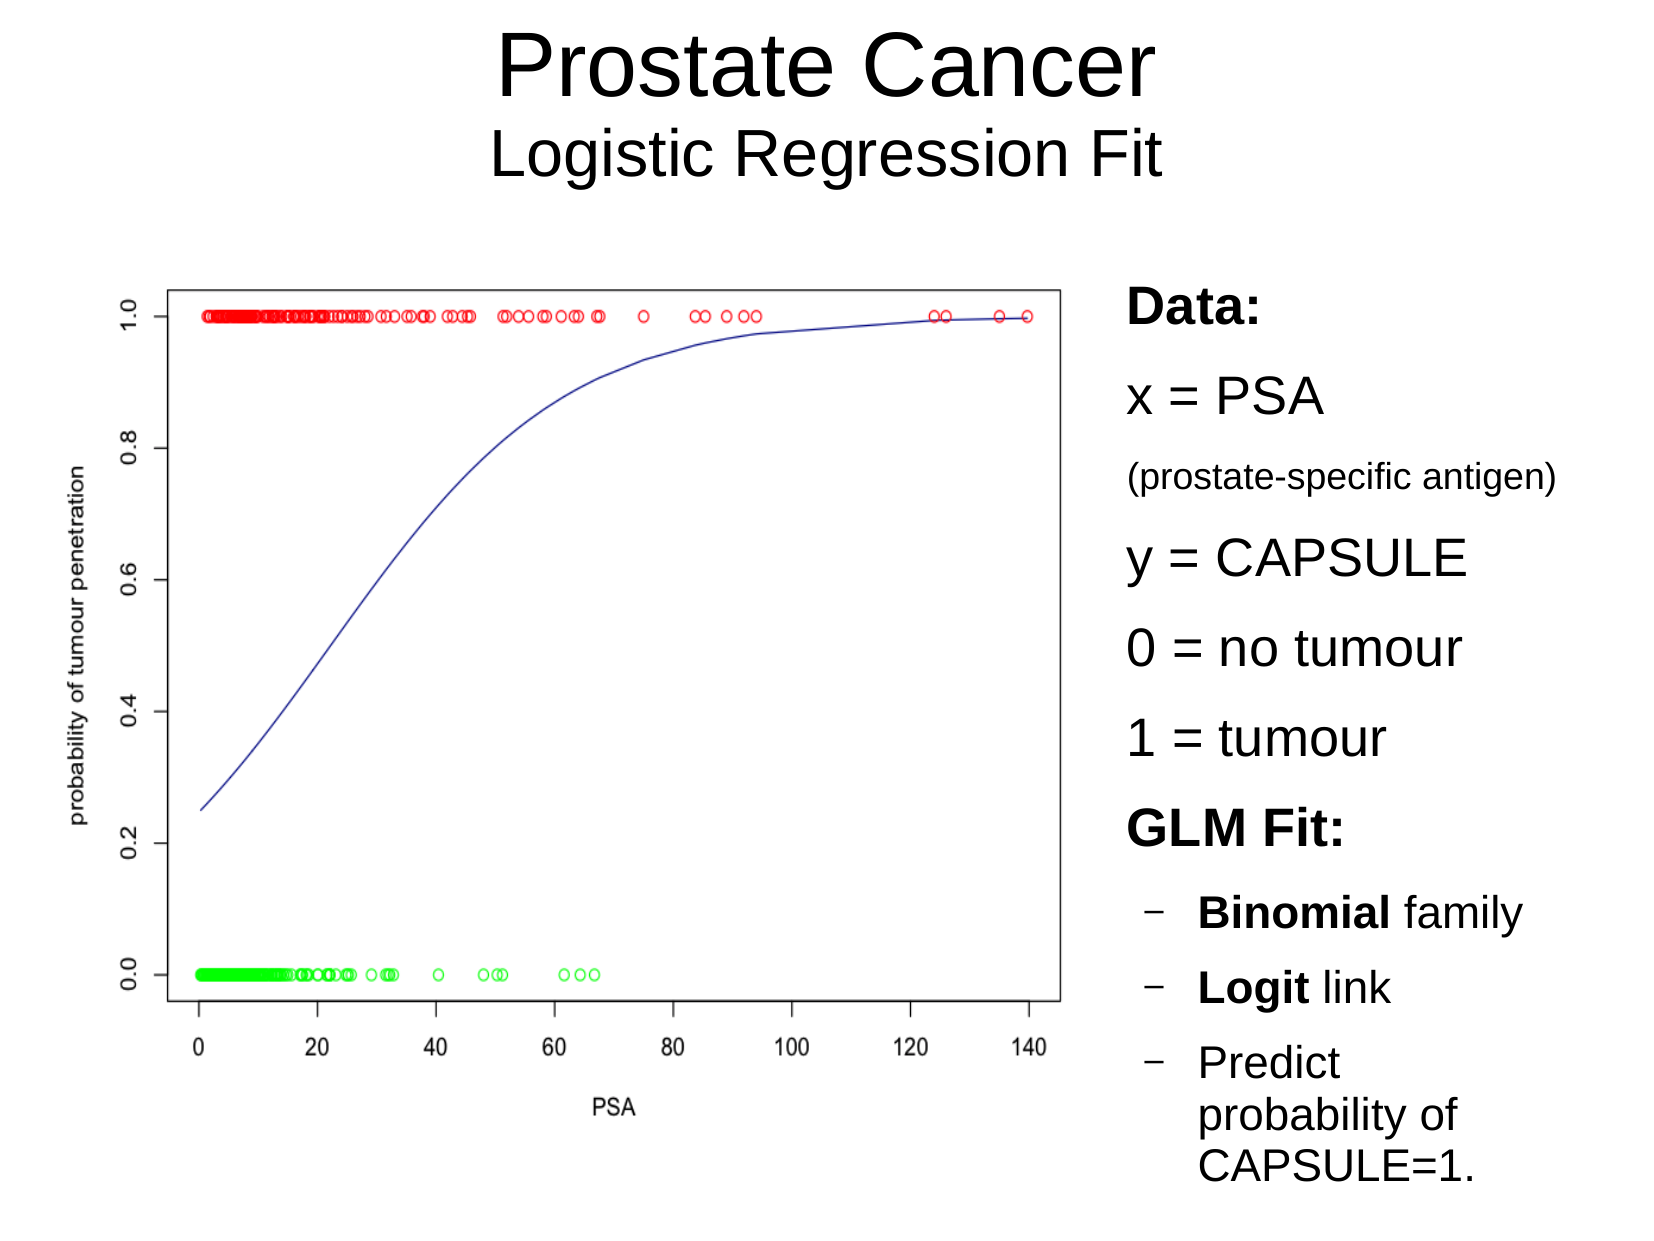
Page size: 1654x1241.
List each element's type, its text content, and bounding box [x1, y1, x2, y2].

title Prostate Cancer Logistic Regression Fit [82, 13, 1571, 293]
picture [60, 269, 1080, 1128]
list Data: x = PSA (prostate-specific antigen) y = CAPSULE 0 = no tumour 1 = tumour GLM Fit: Binomial family Logit link Predict probability of CAPSULE=1. [1056, 276, 1563, 1241]
